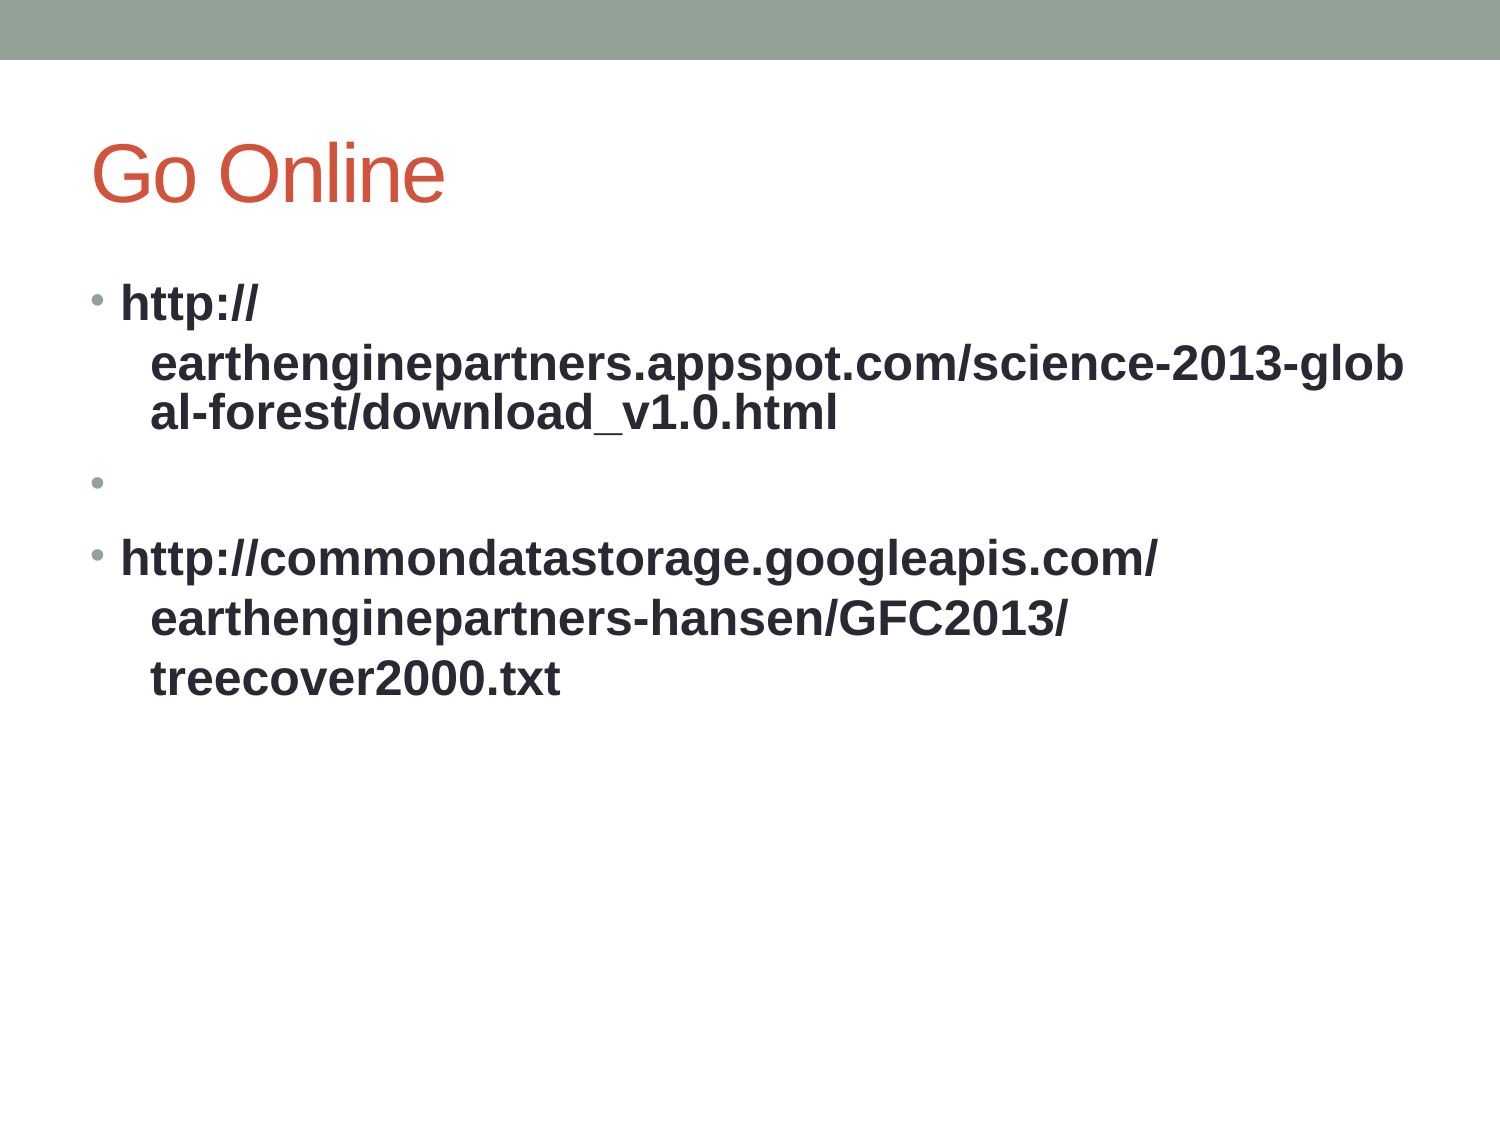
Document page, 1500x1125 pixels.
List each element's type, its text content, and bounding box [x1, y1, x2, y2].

title Go Online [75, 87, 1426, 251]
list http://earthenginepartners.appspot.com/science-2013-global-forest/download_v1.0.html http://commondatastorage.googleapis.com/earthenginepartners-hansen/GFC2013/treecover2000.txt [75, 262, 1426, 1063]
